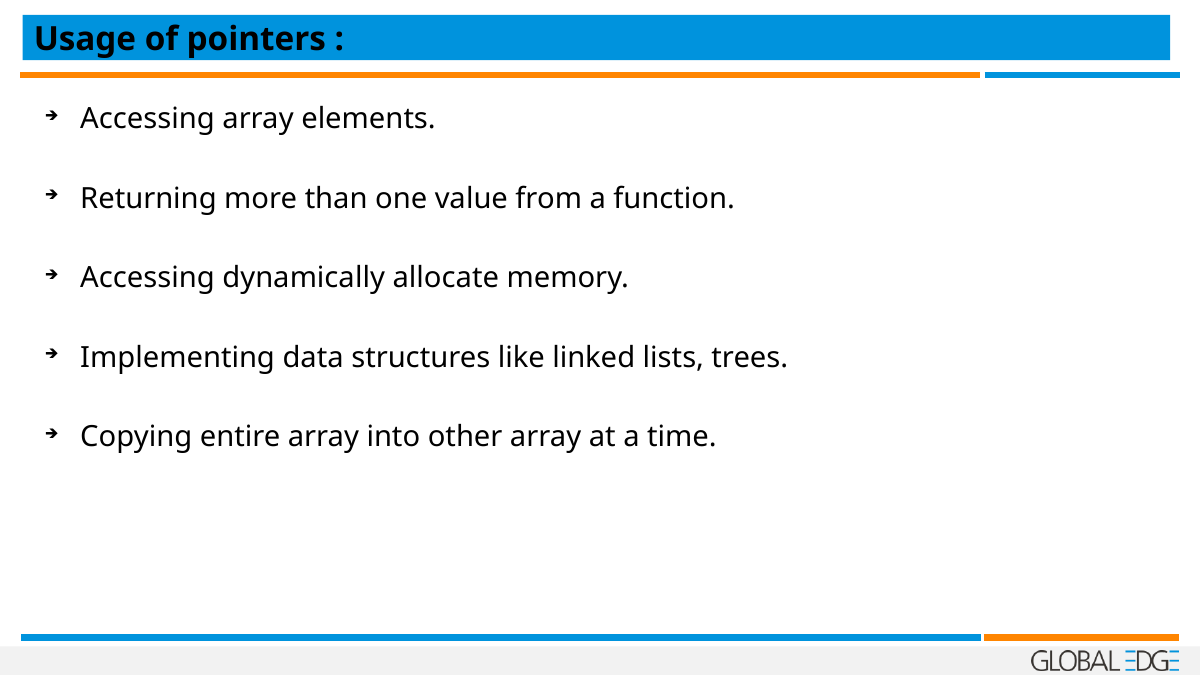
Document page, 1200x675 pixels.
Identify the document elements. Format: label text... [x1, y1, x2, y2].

text_box Usage of pointers : [22, 14, 1171, 61]
picture [1031, 650, 1179, 671]
text_box Accessing array elements. Returning more than one value from a function. Accessing dynamically allocate memory. Implementing data structures like linked lists, trees. Copying entire array into other array at a time. [30, 89, 1126, 414]
